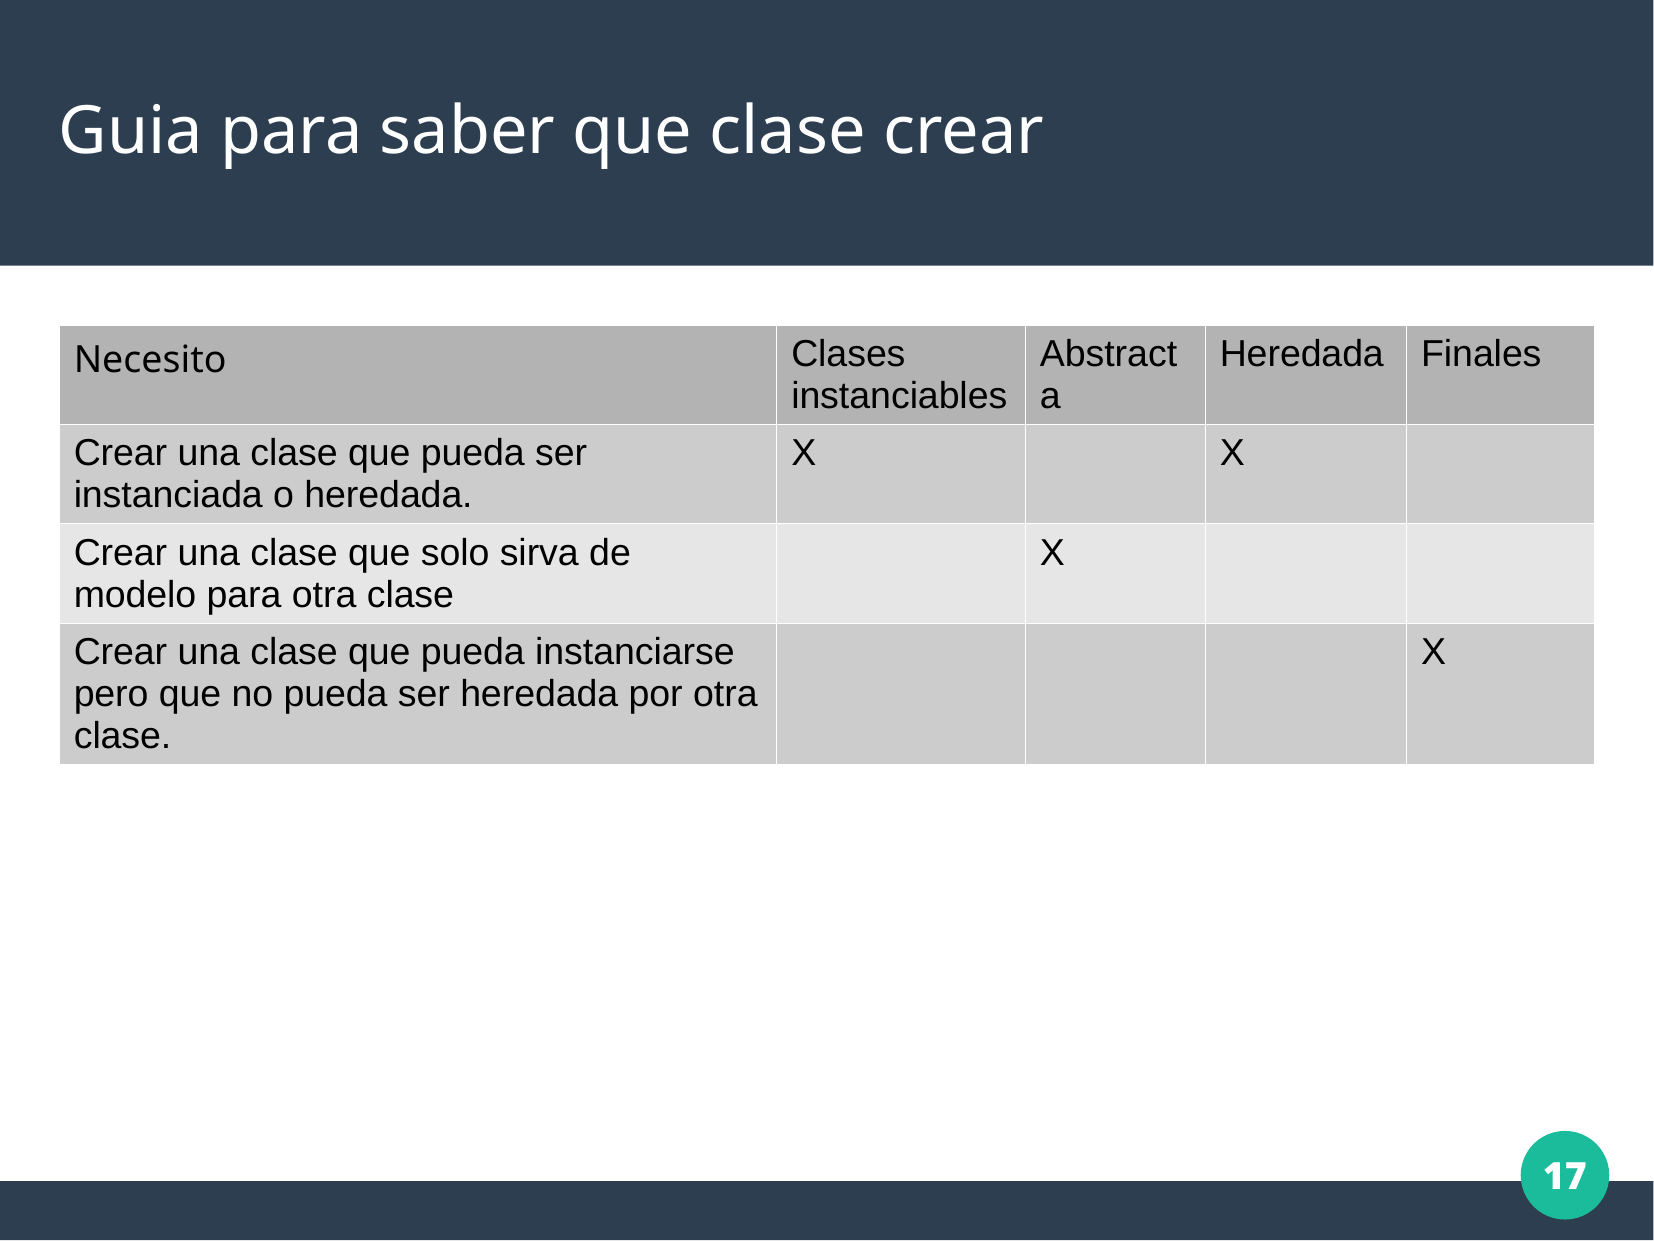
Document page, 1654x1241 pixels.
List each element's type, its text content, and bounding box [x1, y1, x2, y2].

table_cell [1407, 425, 1594, 523]
table_header Abstracta [1026, 326, 1205, 424]
table_cell [777, 524, 1025, 623]
table_cell [1026, 624, 1205, 764]
title Guia para saber que clase crear [59, 49, 1595, 207]
table_cell [1026, 425, 1205, 523]
table_cell X [1026, 524, 1205, 623]
table_cell [777, 624, 1025, 764]
table_cell [1407, 524, 1594, 623]
table_cell Crear una clase que pueda instanciarse pero que no pueda ser heredada por otra clase. [60, 624, 776, 764]
table_cell X [1407, 624, 1594, 764]
table_cell Crear una clase que solo sirva de modelo para otra clase [60, 524, 776, 623]
table_header Heredada [1206, 326, 1406, 424]
table_header Necesito [60, 326, 776, 424]
table_cell [1206, 624, 1406, 764]
table_header Finales [1407, 326, 1594, 424]
table_cell Crear una clase que pueda ser instanciada o heredada. [60, 425, 776, 523]
table_cell X [777, 425, 1025, 523]
table_cell X [1206, 425, 1406, 523]
table_header Clases instanciables [777, 326, 1025, 424]
table_cell [1206, 524, 1406, 623]
